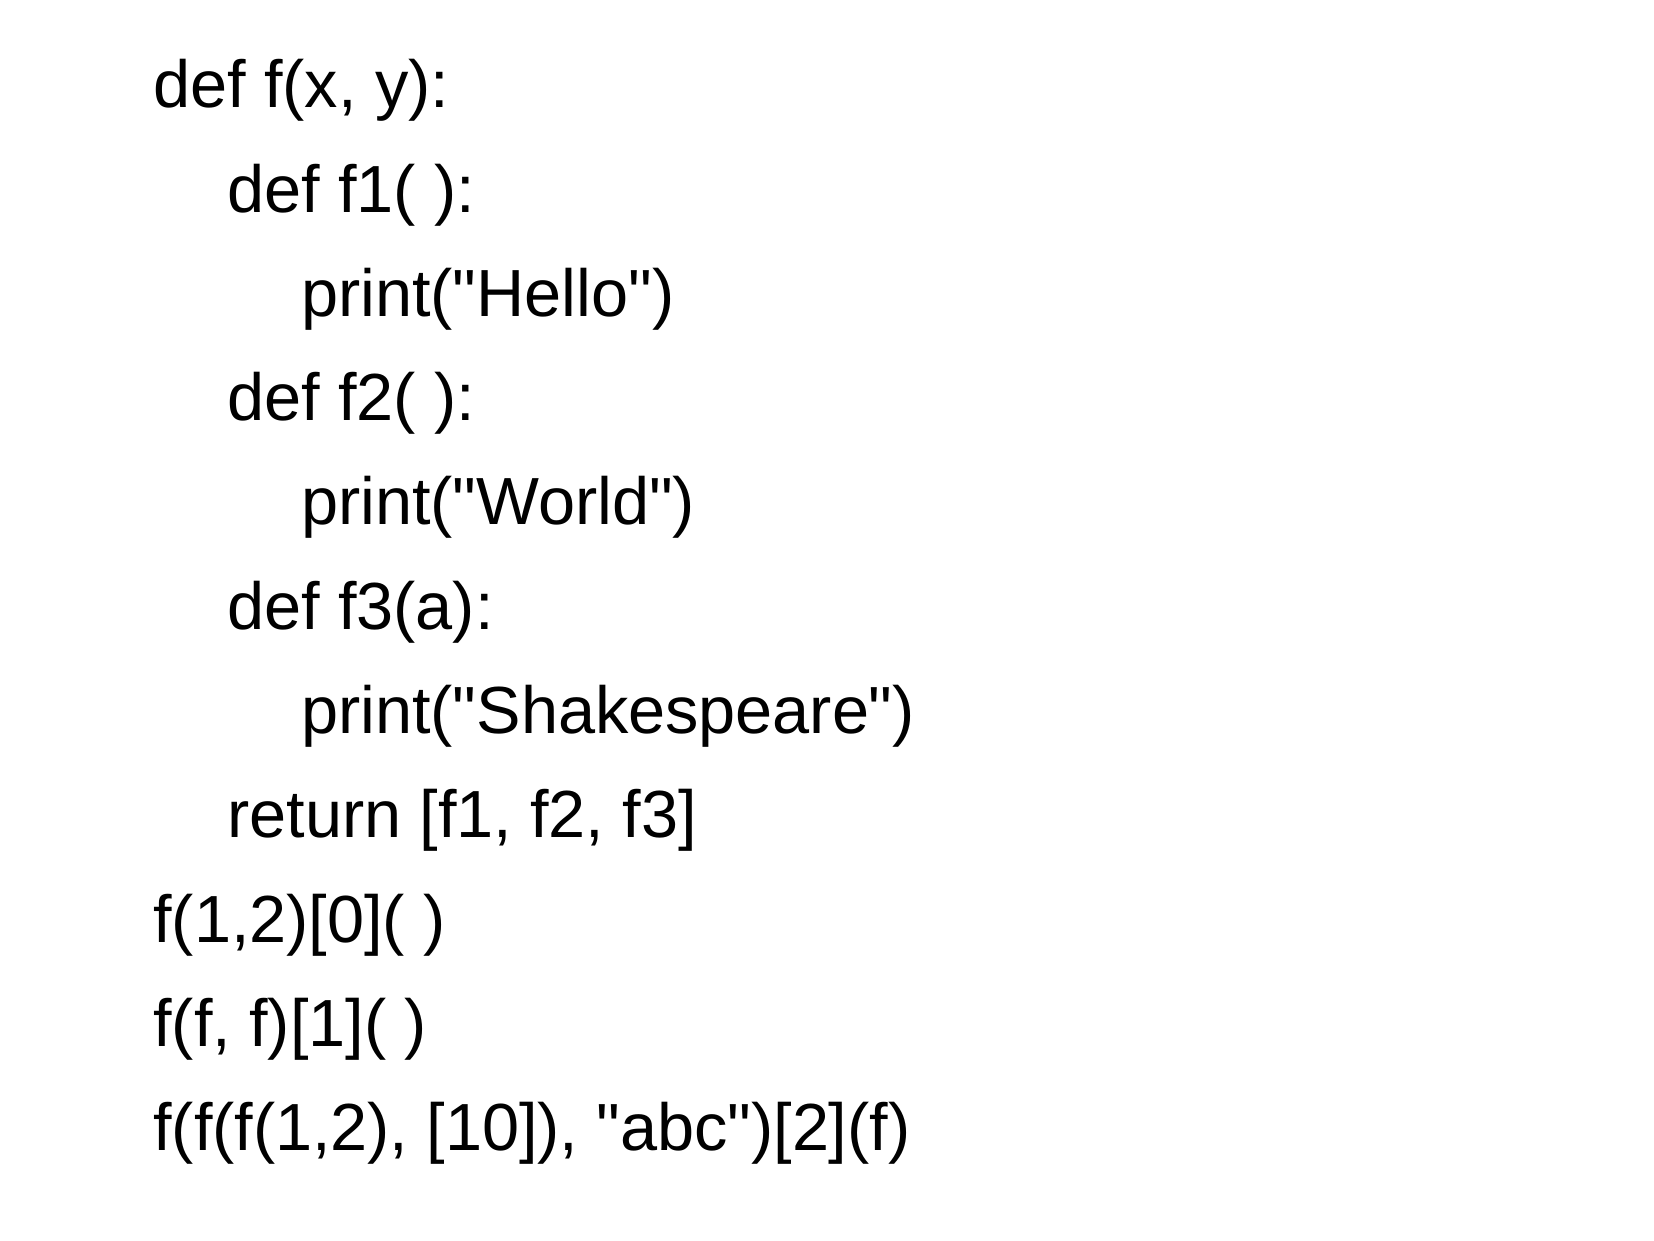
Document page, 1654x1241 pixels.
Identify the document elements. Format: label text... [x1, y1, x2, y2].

list def f(x, y): def f1( ): print("Hello") def f2( ): print("World") def f3(a): print("Shakespeare") return [f1, f2, f3] f(1,2)[0]( ) f(f, f)[1]( ) f(f(f(1,2), [10]), "abc")[2](f) [82, 47, 1583, 1170]
